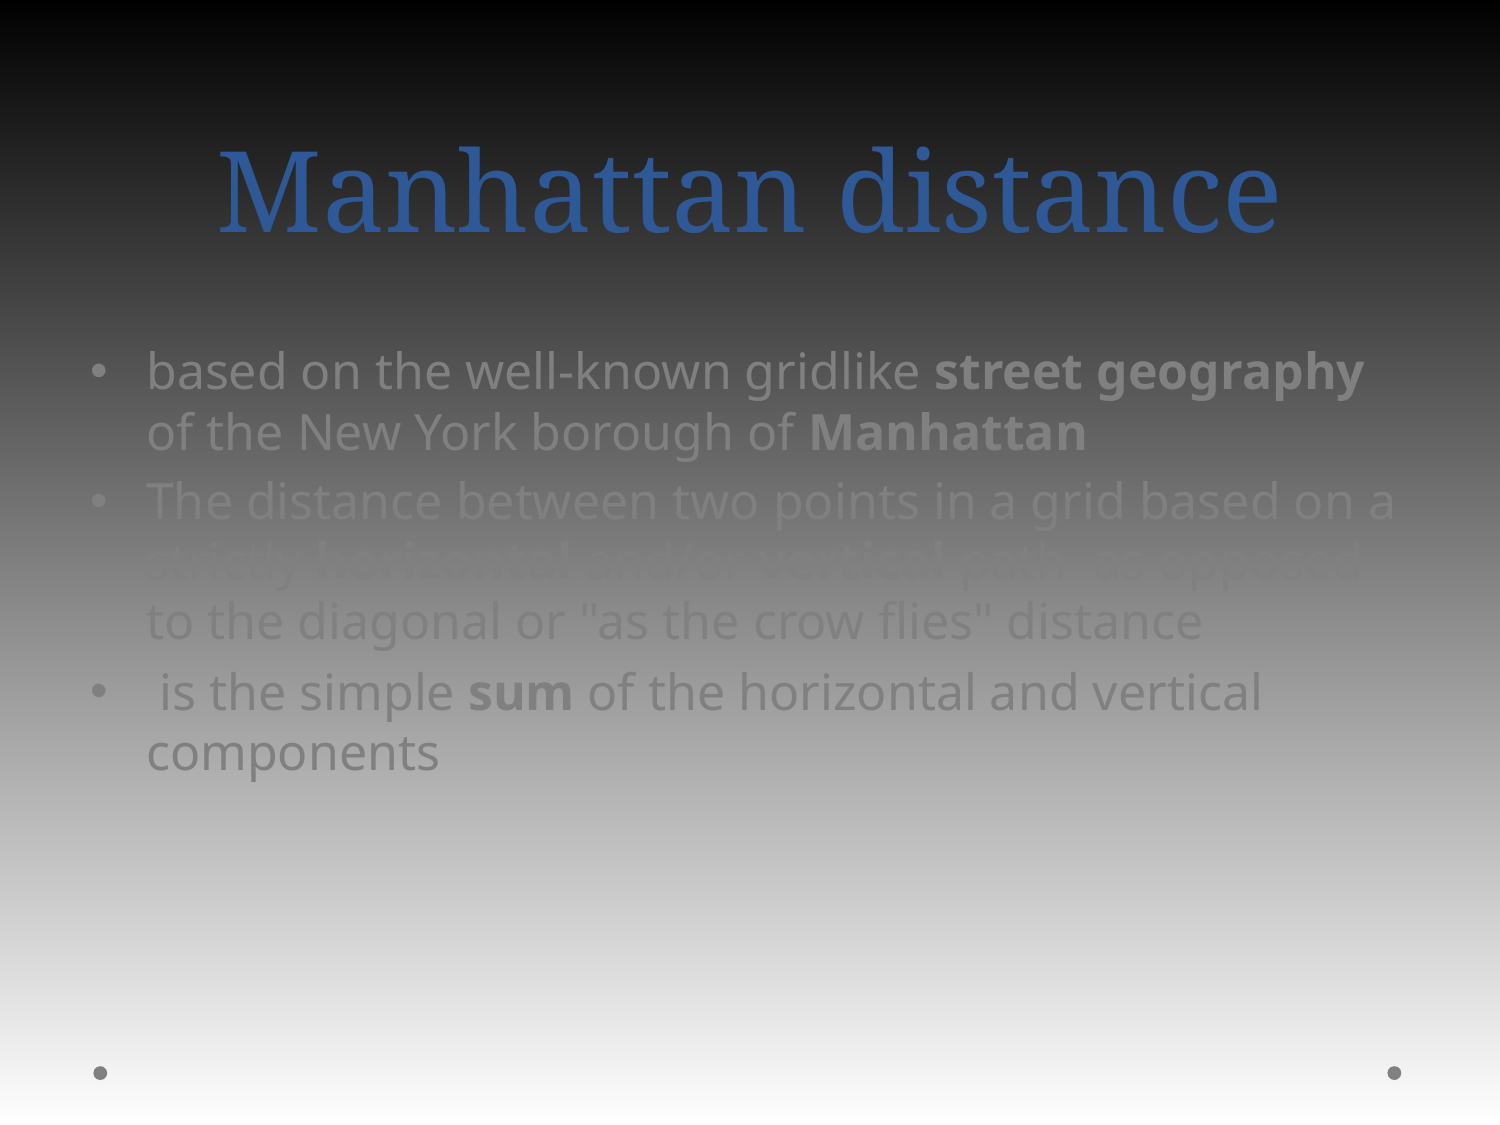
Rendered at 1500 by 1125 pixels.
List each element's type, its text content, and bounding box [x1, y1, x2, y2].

list based on the well-known gridlike street geography of the New York borough of Manhattan The distance between two points in a grid based on a strictly horizontal and/or vertical path as opposed to the diagonal or "as the crow flies" distance is the simple sum of the horizontal and vertical components [75, 262, 1425, 1005]
title Manhattan distance [75, 0, 1425, 262]
